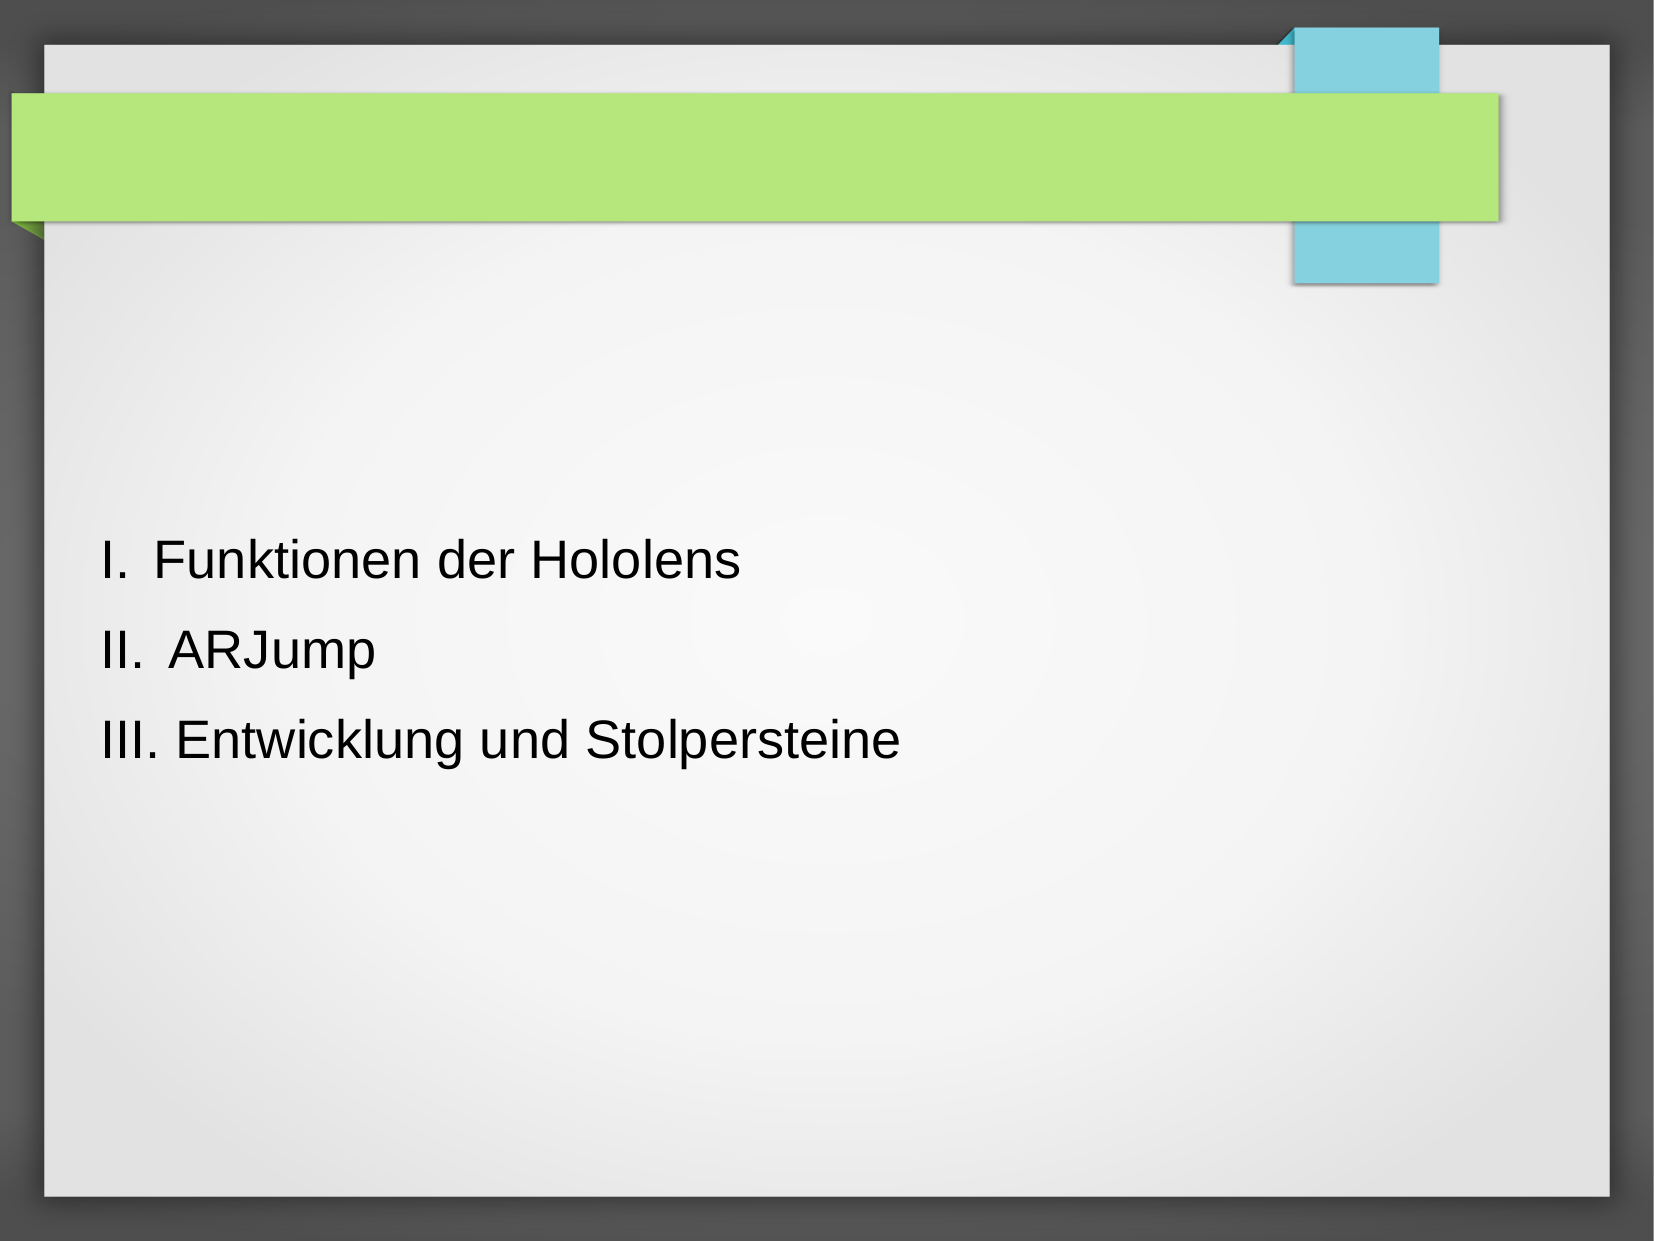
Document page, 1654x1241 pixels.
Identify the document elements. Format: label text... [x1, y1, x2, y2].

list Funktionen der Hololens ARJump Entwicklung und Stolpersteine [82, 290, 1571, 1010]
picture [0, 0, 1654, 1241]
